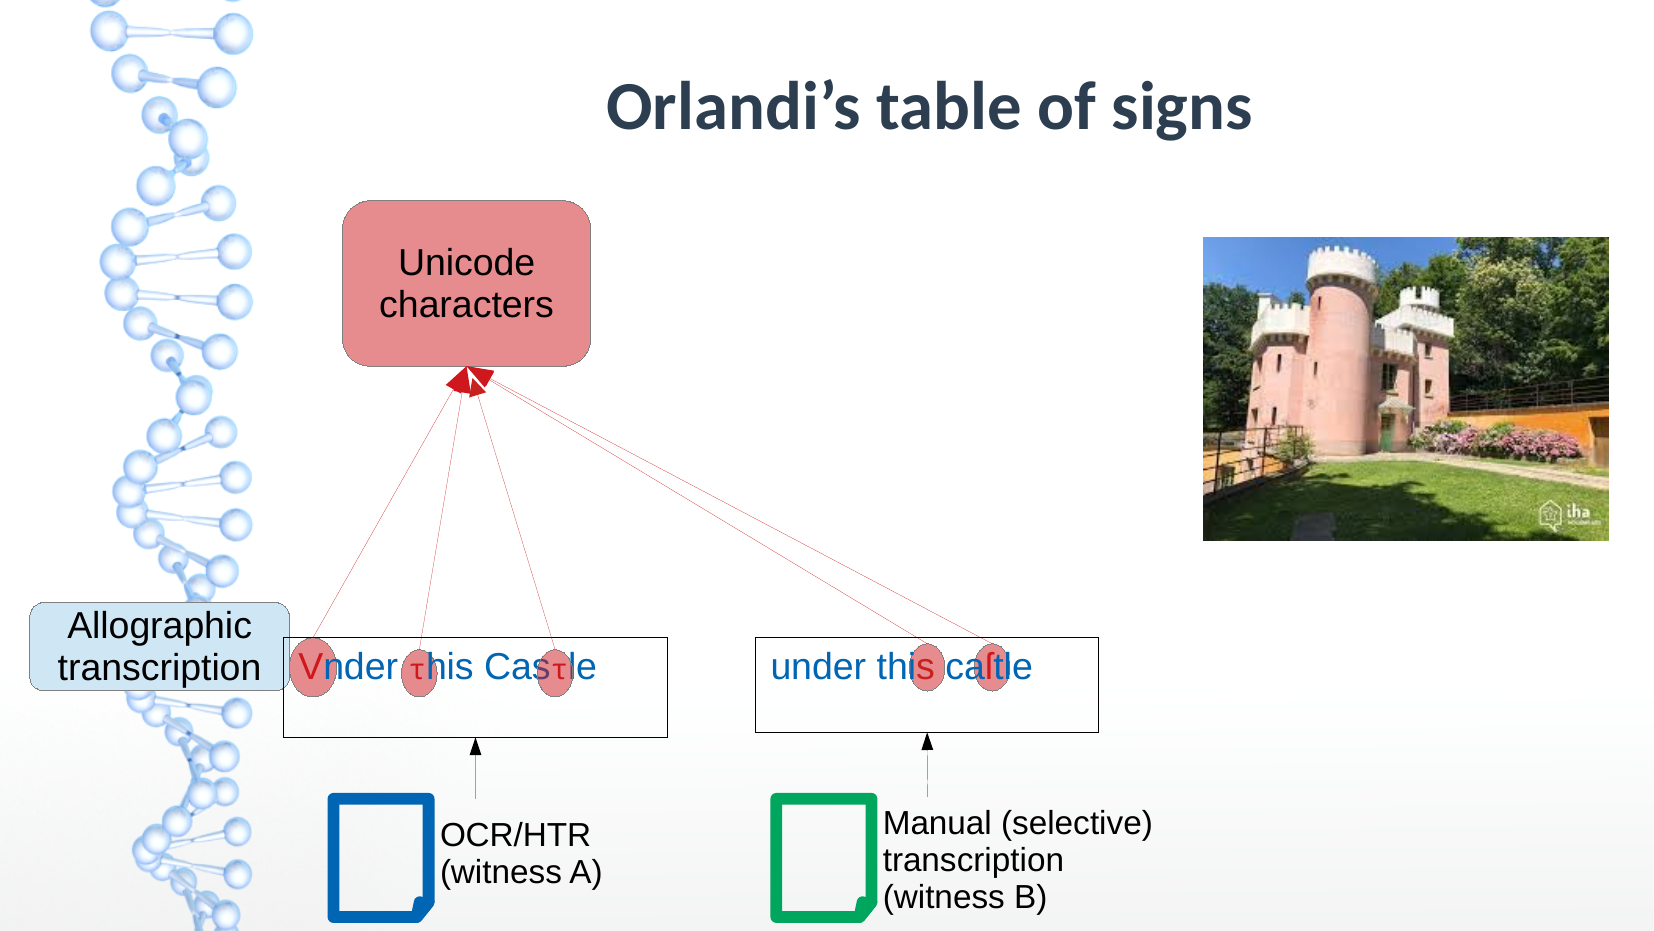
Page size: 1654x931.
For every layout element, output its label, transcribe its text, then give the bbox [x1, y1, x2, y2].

text_box Vnder τhis Casτle [283, 637, 668, 738]
title Orlandi’s table of signs [265, 35, 1595, 189]
text_box Allographic transcription [29, 602, 290, 691]
text_box [537, 649, 573, 697]
text_box OCR/HTR (witness A) [435, 809, 618, 898]
text_box Unicode characters [342, 200, 591, 367]
text_box Manual (selective) transcription (witness B) [868, 797, 1169, 924]
text_box under this caſtle [755, 637, 1099, 733]
picture [0, 0, 1654, 931]
